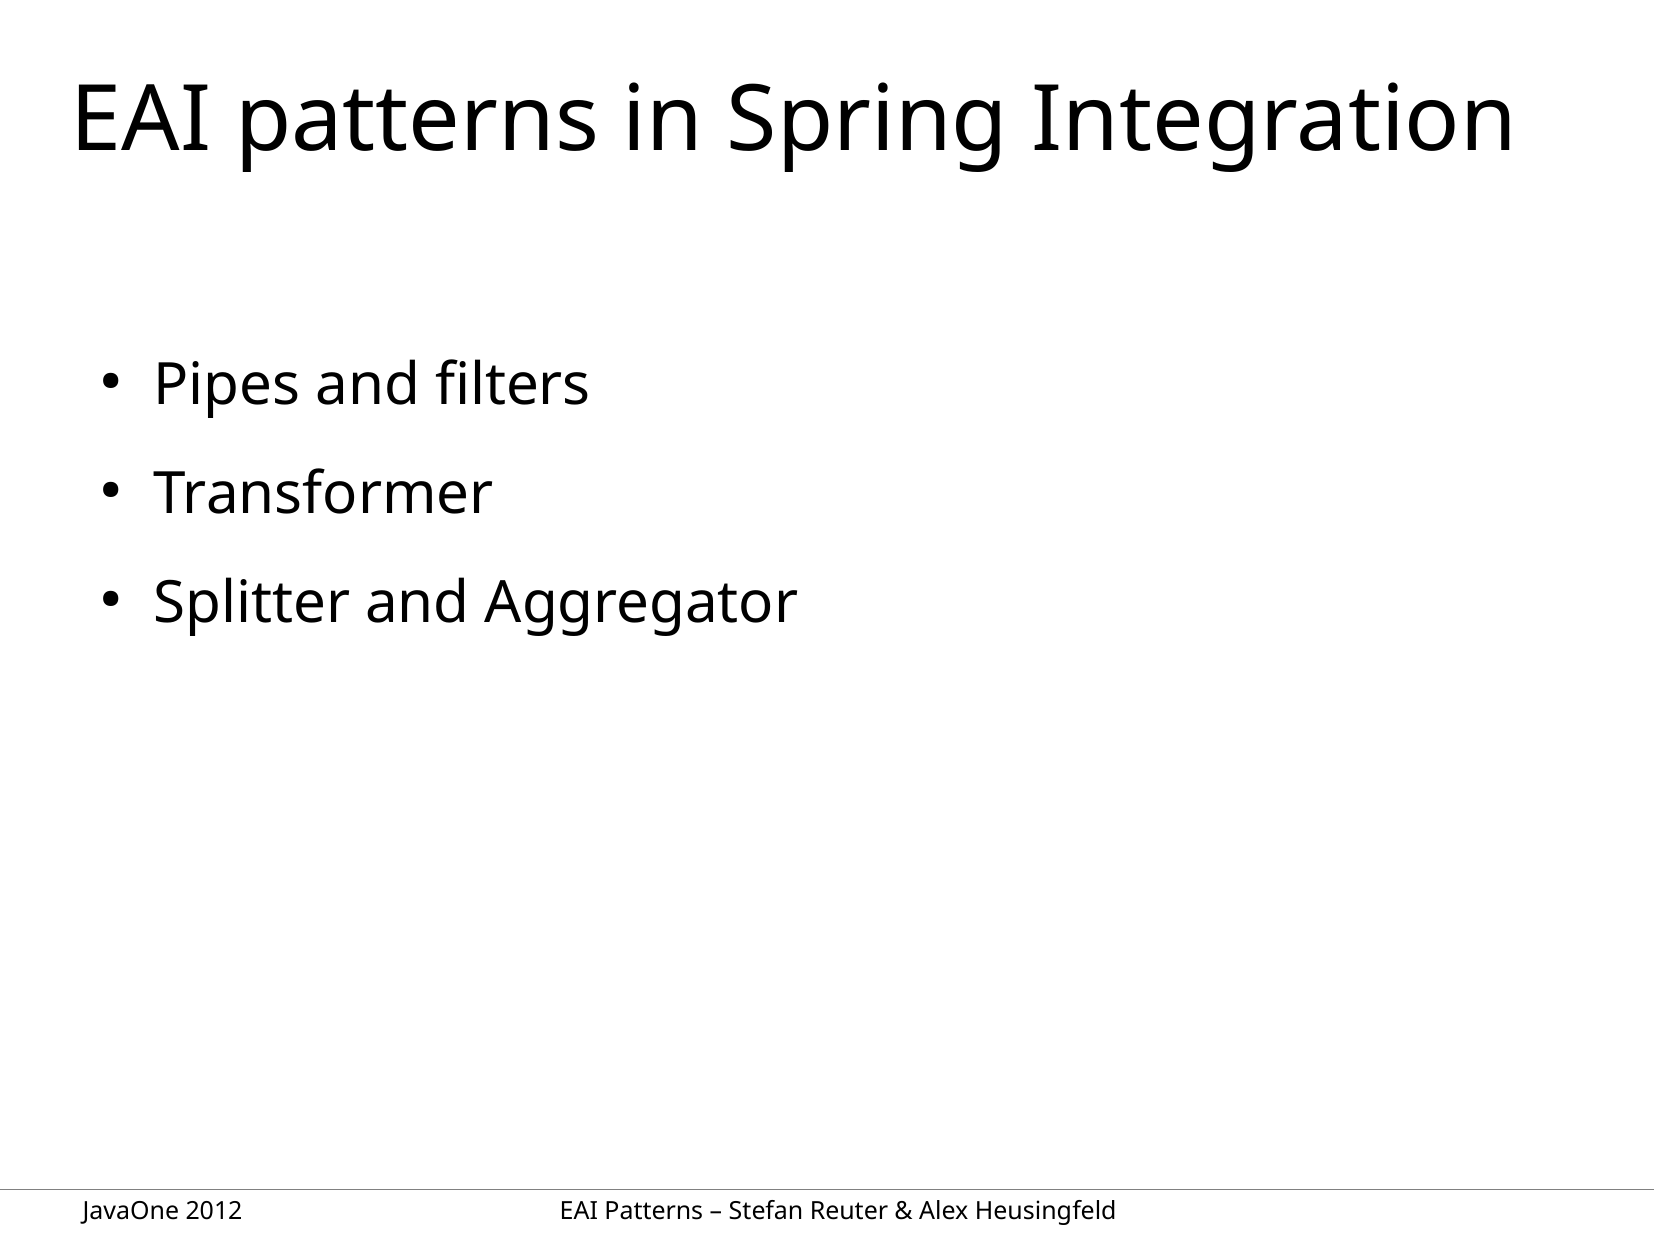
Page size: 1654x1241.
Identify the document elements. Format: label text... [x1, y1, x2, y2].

list Pipes and filters Transformer Splitter and Aggregator [82, 342, 1538, 1010]
title EAI patterns in Spring Integration [70, 23, 1583, 208]
